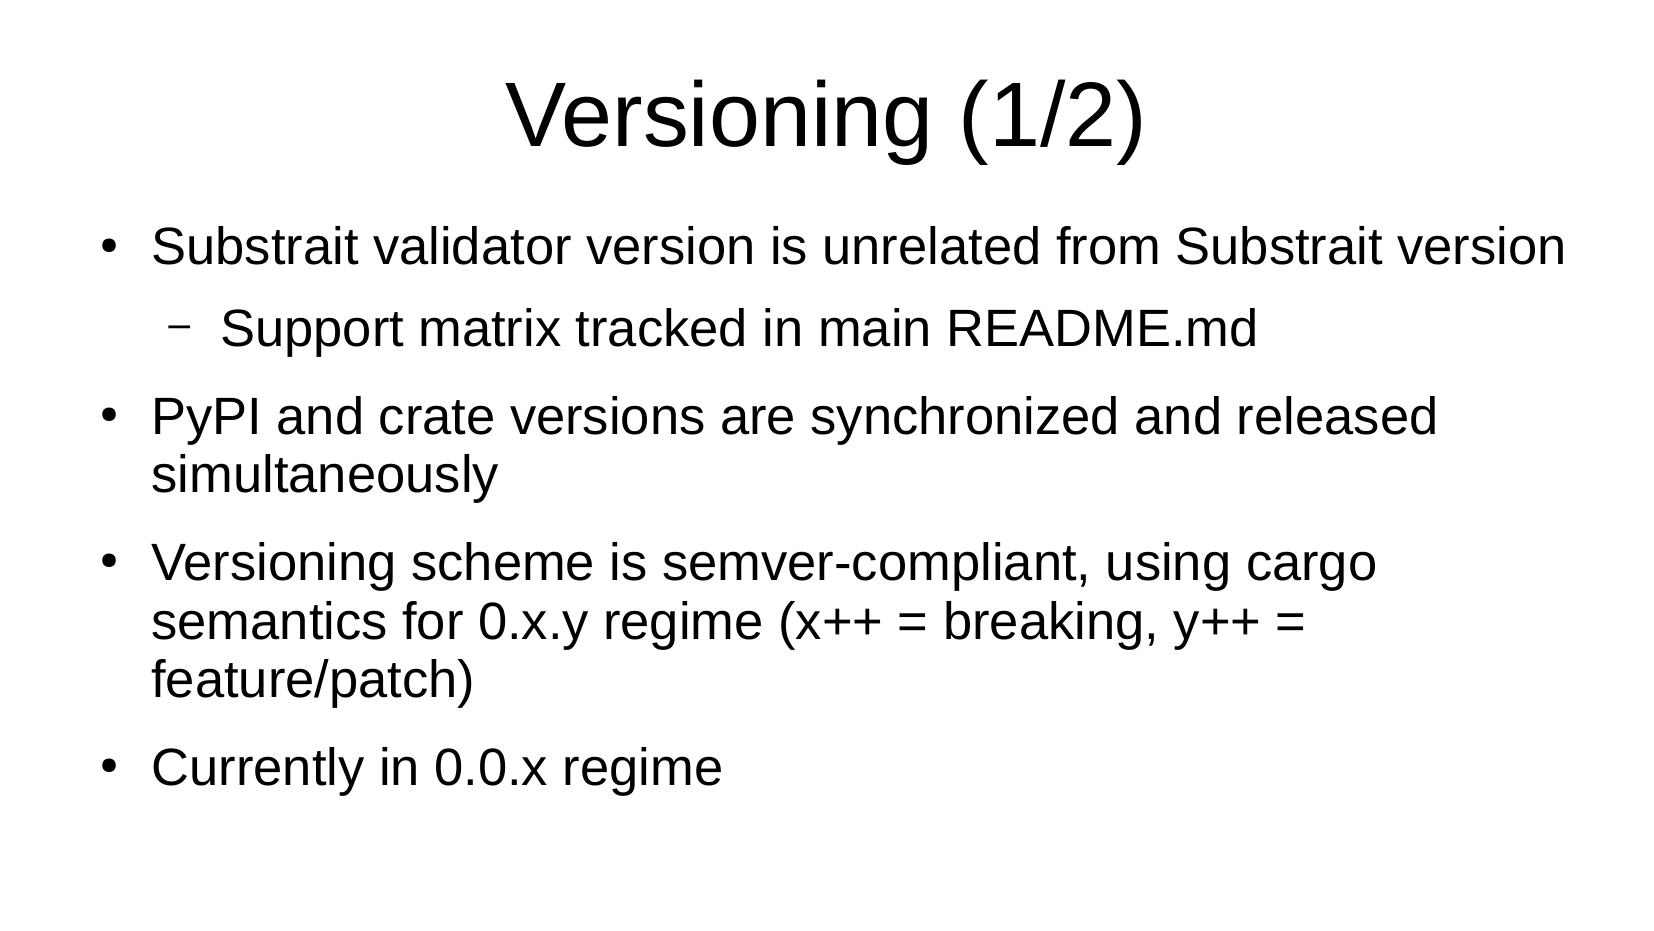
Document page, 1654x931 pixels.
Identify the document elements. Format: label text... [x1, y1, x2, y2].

title Versioning (1/2) [82, 37, 1571, 193]
list Substrait validator version is unrelated from Substrait version Support matrix tracked in main README.md PyPI and crate versions are synchronized and released simultaneously Versioning scheme is semver-compliant, using cargo semantics for 0.x.y regime (x++ = breaking, y++ = feature/patch) Currently in 0.0.x regime [82, 217, 1571, 863]
